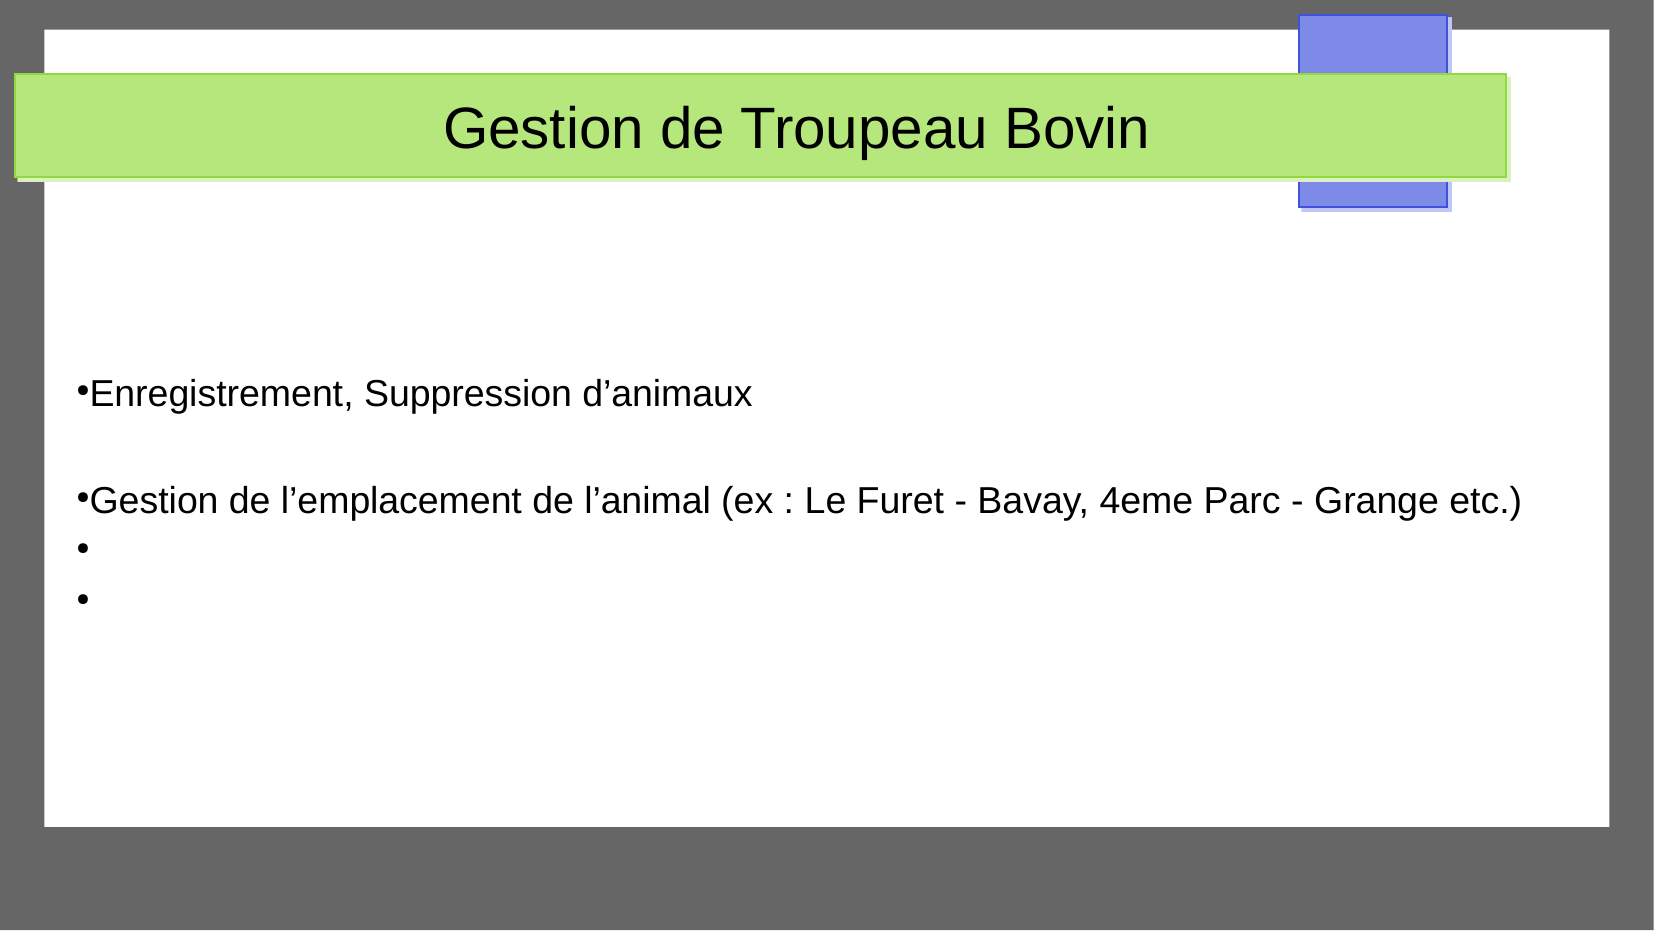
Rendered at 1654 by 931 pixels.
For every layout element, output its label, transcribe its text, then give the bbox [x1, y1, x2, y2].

subtitle Enregistrement, Suppression d’animaux Gestion de l’emplacement de l’animal (ex : Le Furet - Bavay, 4eme Parc - Grange etc.) [76, 169, 1553, 761]
title Gestion de Troupeau Bovin [88, 73, 1506, 169]
